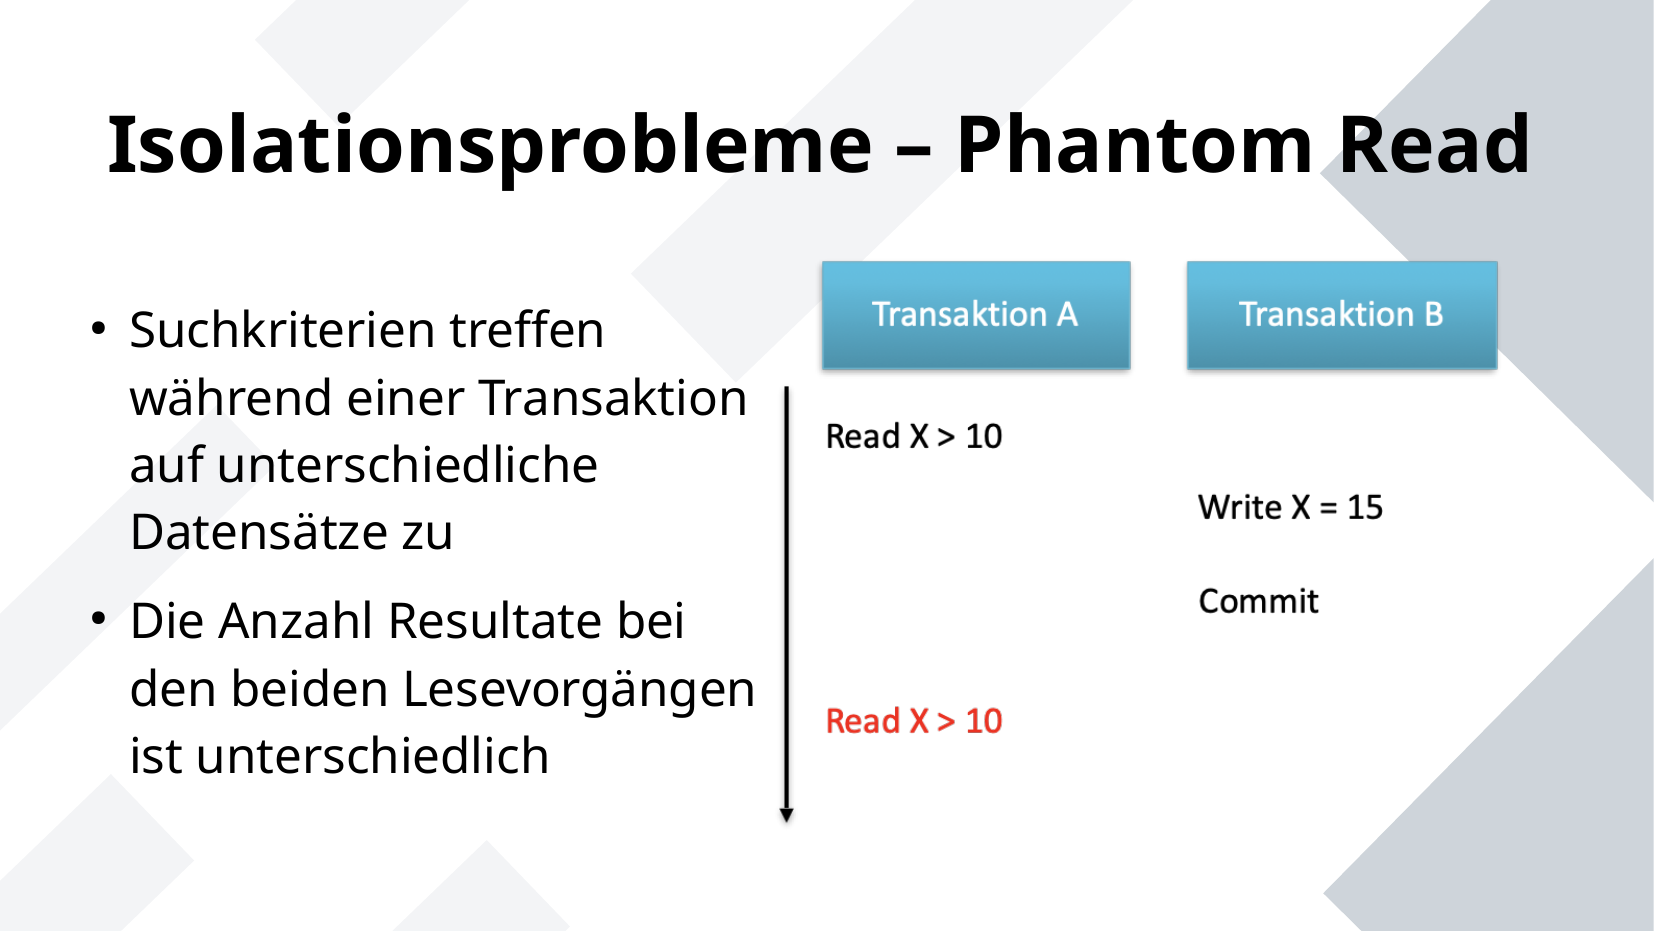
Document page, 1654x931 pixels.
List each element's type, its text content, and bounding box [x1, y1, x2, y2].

list Suchkriterien treffen während einer Transaktion auf unterschiedliche Datensätze zu Die Anzahl Resultate bei den beiden Lesevorgängen ist unterschiedlich [76, 295, 768, 835]
picture [772, 257, 1506, 835]
title Isolationsprobleme – Phantom Read [76, 76, 1565, 207]
